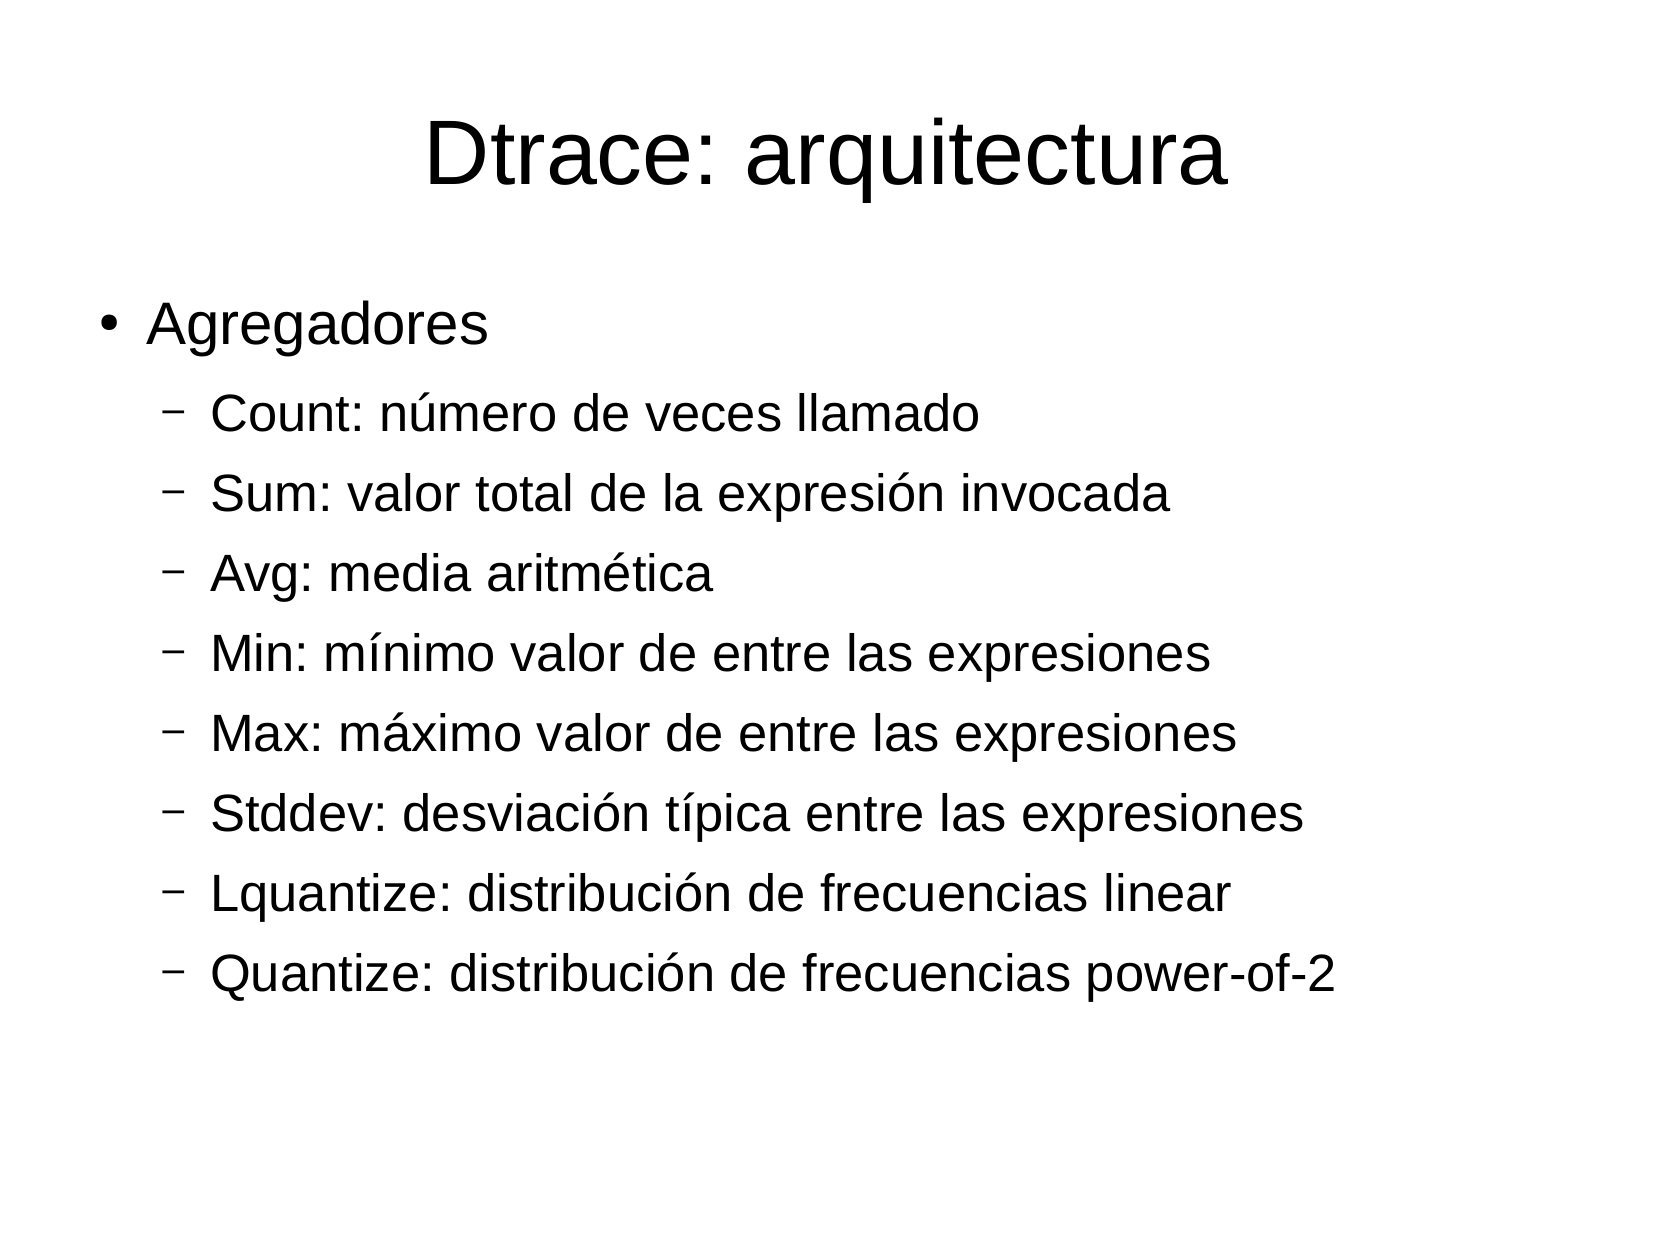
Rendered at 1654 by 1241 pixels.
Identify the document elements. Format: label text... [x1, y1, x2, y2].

title Dtrace: arquitectura [82, 49, 1571, 257]
list Agregadores Count: número de veces llamado Sum: valor total de la expresión invocada Avg: media aritmética Min: mínimo valor de entre las expresiones Max: máximo valor de entre las expresiones Stddev: desviación típica entre las expresiones Lquantize: distribución de frecuencias linear Quantize: distribución de frecuencias power-of-2 [82, 290, 1571, 1010]
